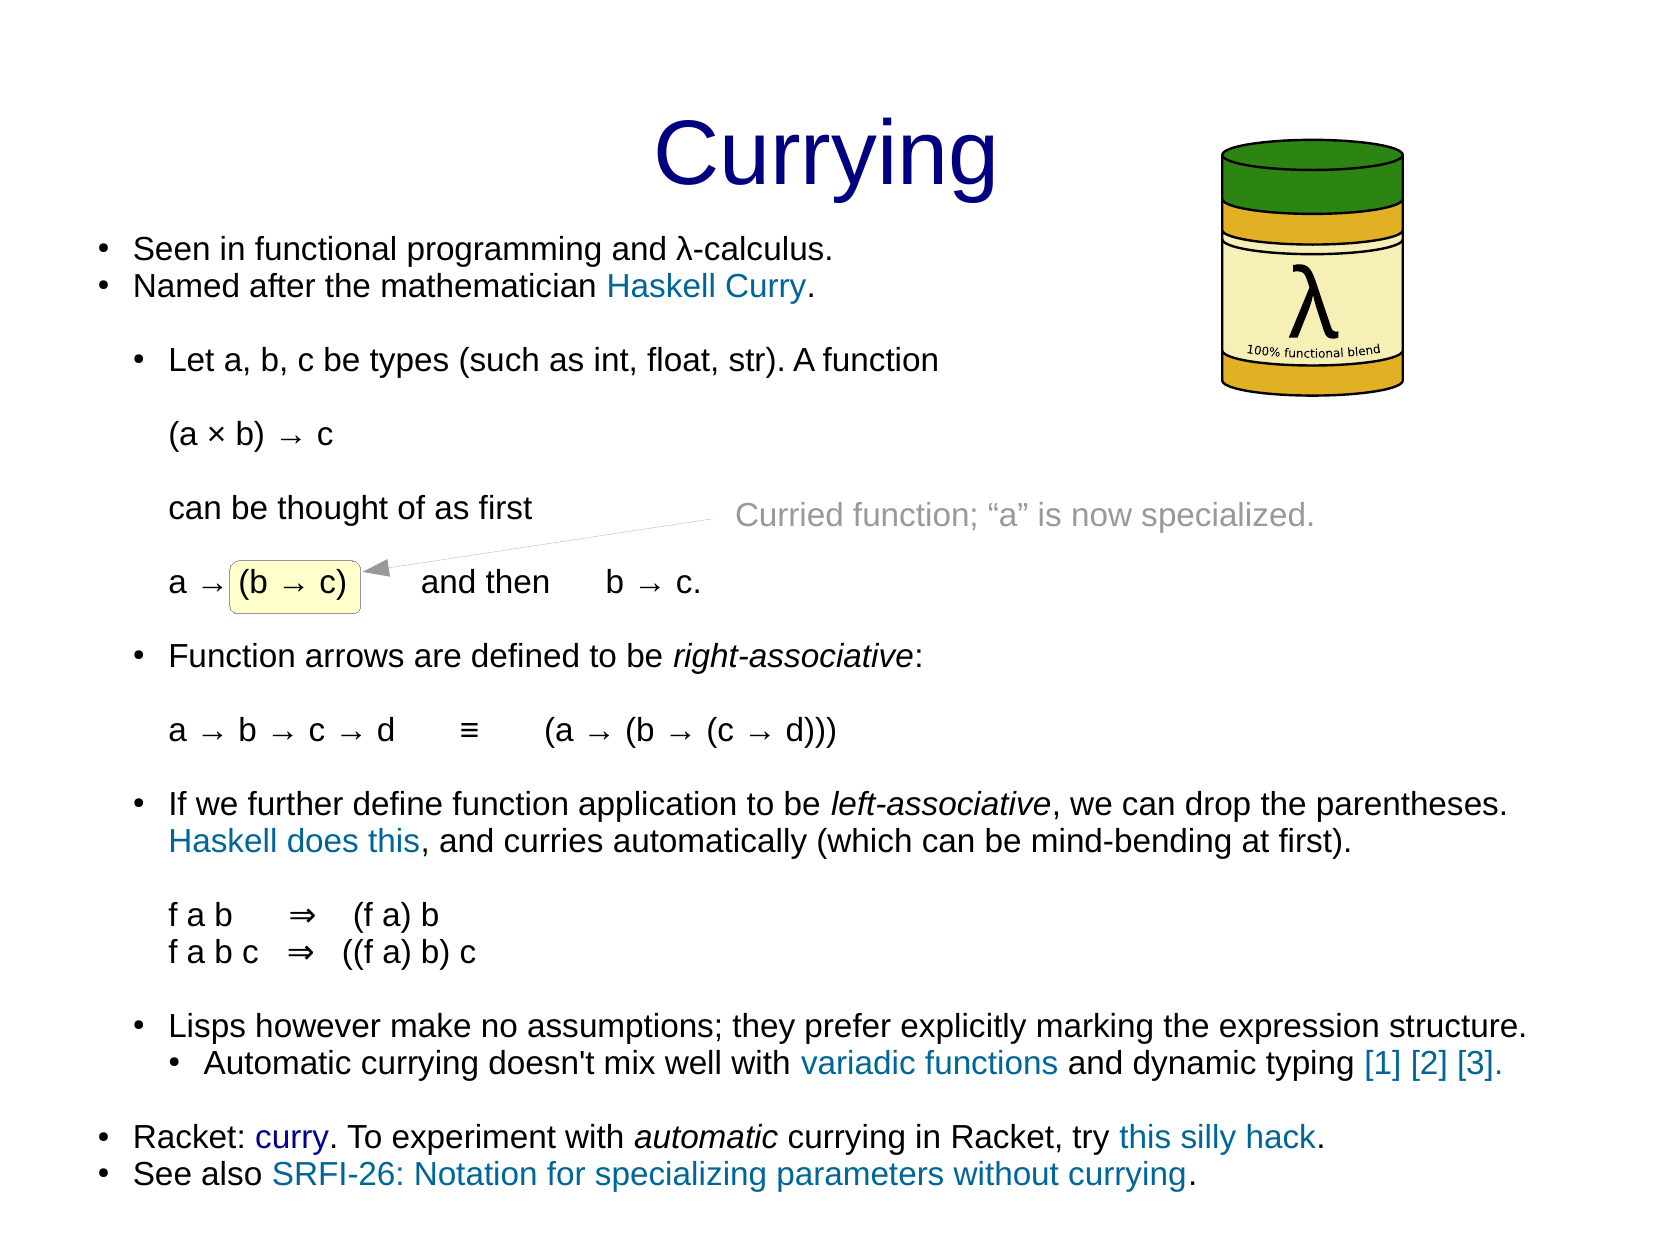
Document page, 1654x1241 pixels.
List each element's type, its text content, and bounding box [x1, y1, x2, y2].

text_box Curried function; “a” is now specialized. [720, 489, 1332, 542]
text_box Seen in functional programming and λ-calculus. Named after the mathematician Haskell Curry. Let a, b, c be types (such as int, float, str). A function (a × b) → c can be thought of as first a → (b → c) and then b → c. Function arrows are defined to be right-associative: a → b → c → d ≡ (a → (b → (c → d))) If we further define function application to be left-associative, we can drop the parentheses. Haskell does this, and curries automatically (which can be mind-bending at first). f a b ⇒ (f a) b f a b c ⇒ ((f a) b) c Lisps however make no assumptions; they prefer explicitly marking the expression structure. Automatic currying doesn't mix well with variadic functions and dynamic typing [1] [2] [3]. Racket: curry. To experiment with automatic currying in Racket, try this silly hack. See also SRFI-26: Notation for specializing parameters without currying. [82, 222, 1561, 1215]
title Currying [82, 49, 1571, 257]
picture [1221, 138, 1404, 397]
